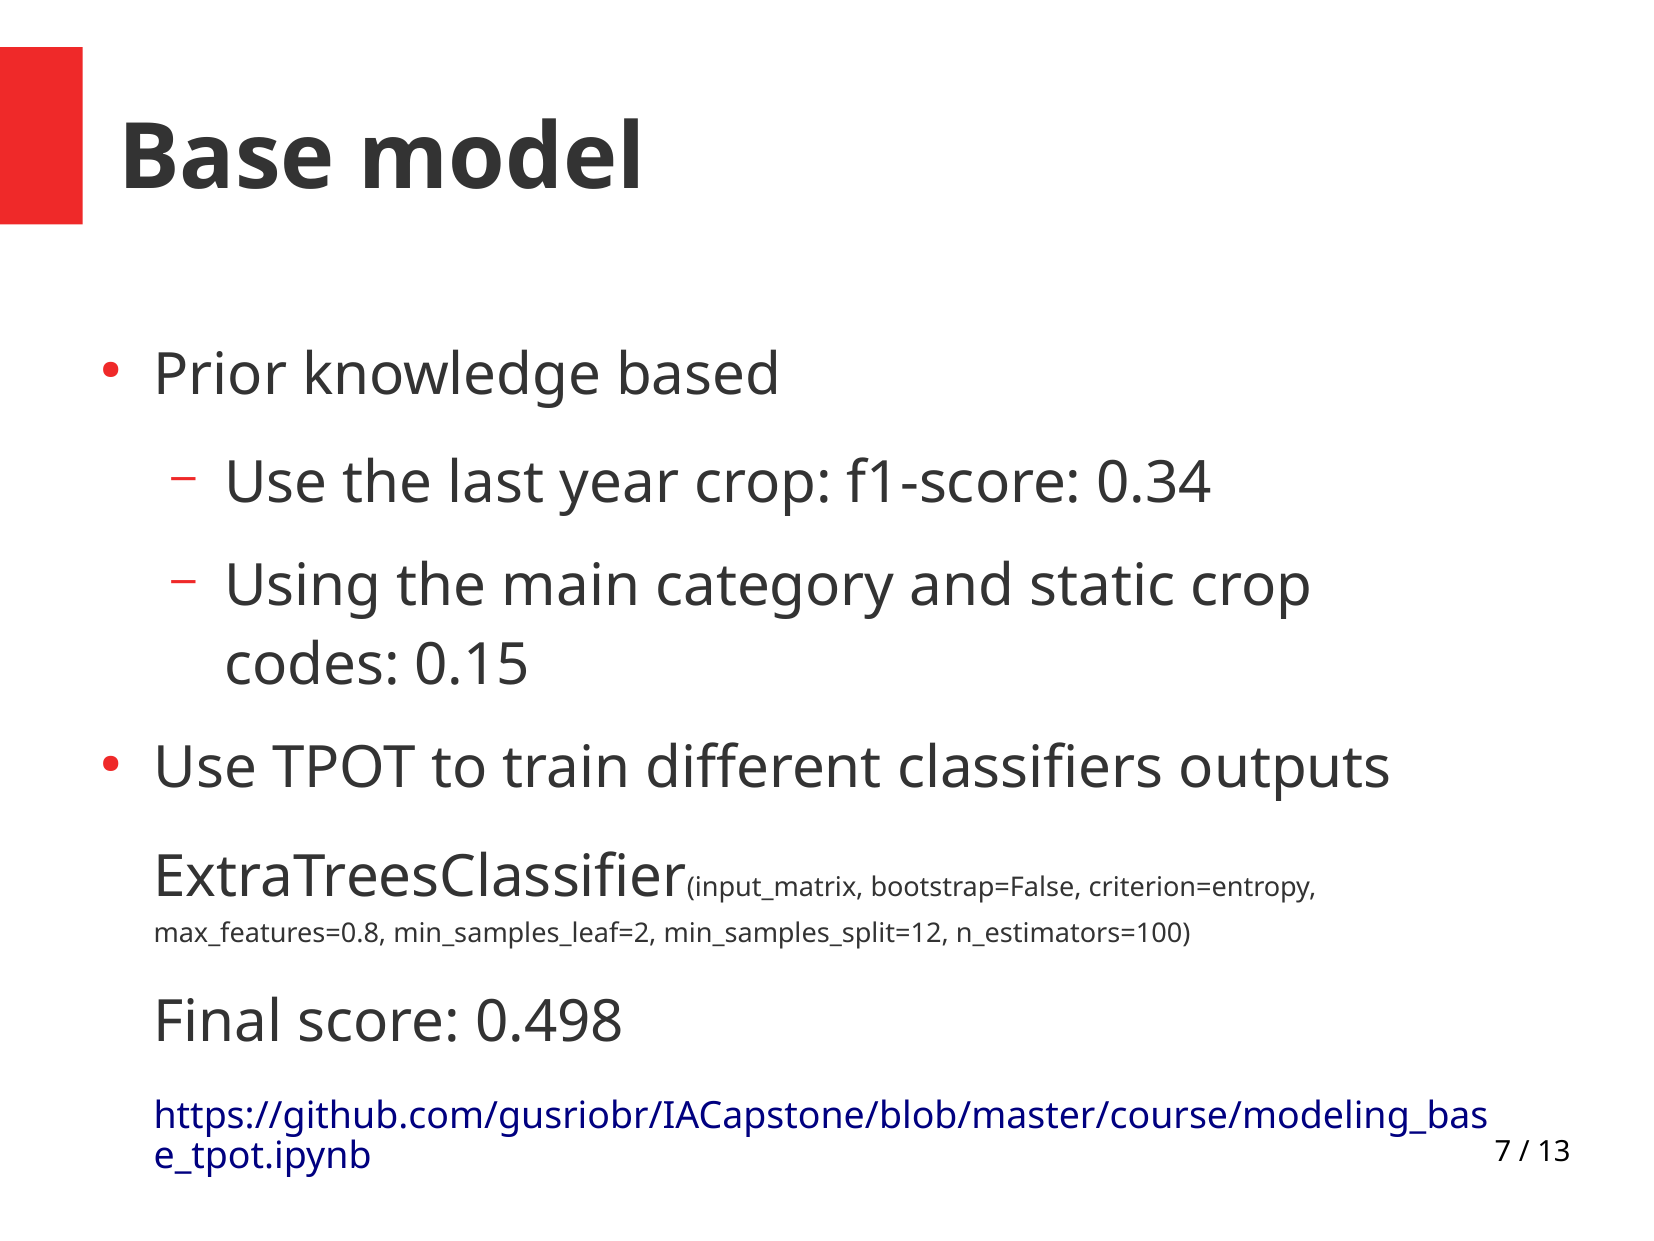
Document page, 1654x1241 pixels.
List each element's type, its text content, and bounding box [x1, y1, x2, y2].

title Base model [118, 49, 1571, 257]
list Prior knowledge based Use the last year crop: f1-score: 0.34 Using the main category and static crop codes: 0.15 Use TPOT to train different classifiers outputs ExtraTreesClassifier(input_matrix, bootstrap=False, criterion=entropy, max_features=0.8, min_samples_leaf=2, min_samples_split=12, n_estimators=100) Final score: 0.498 https://github.com/gusriobr/IACapstone/blob/master/course/modeling_base_tpot.ipynb [82, 331, 1501, 1052]
